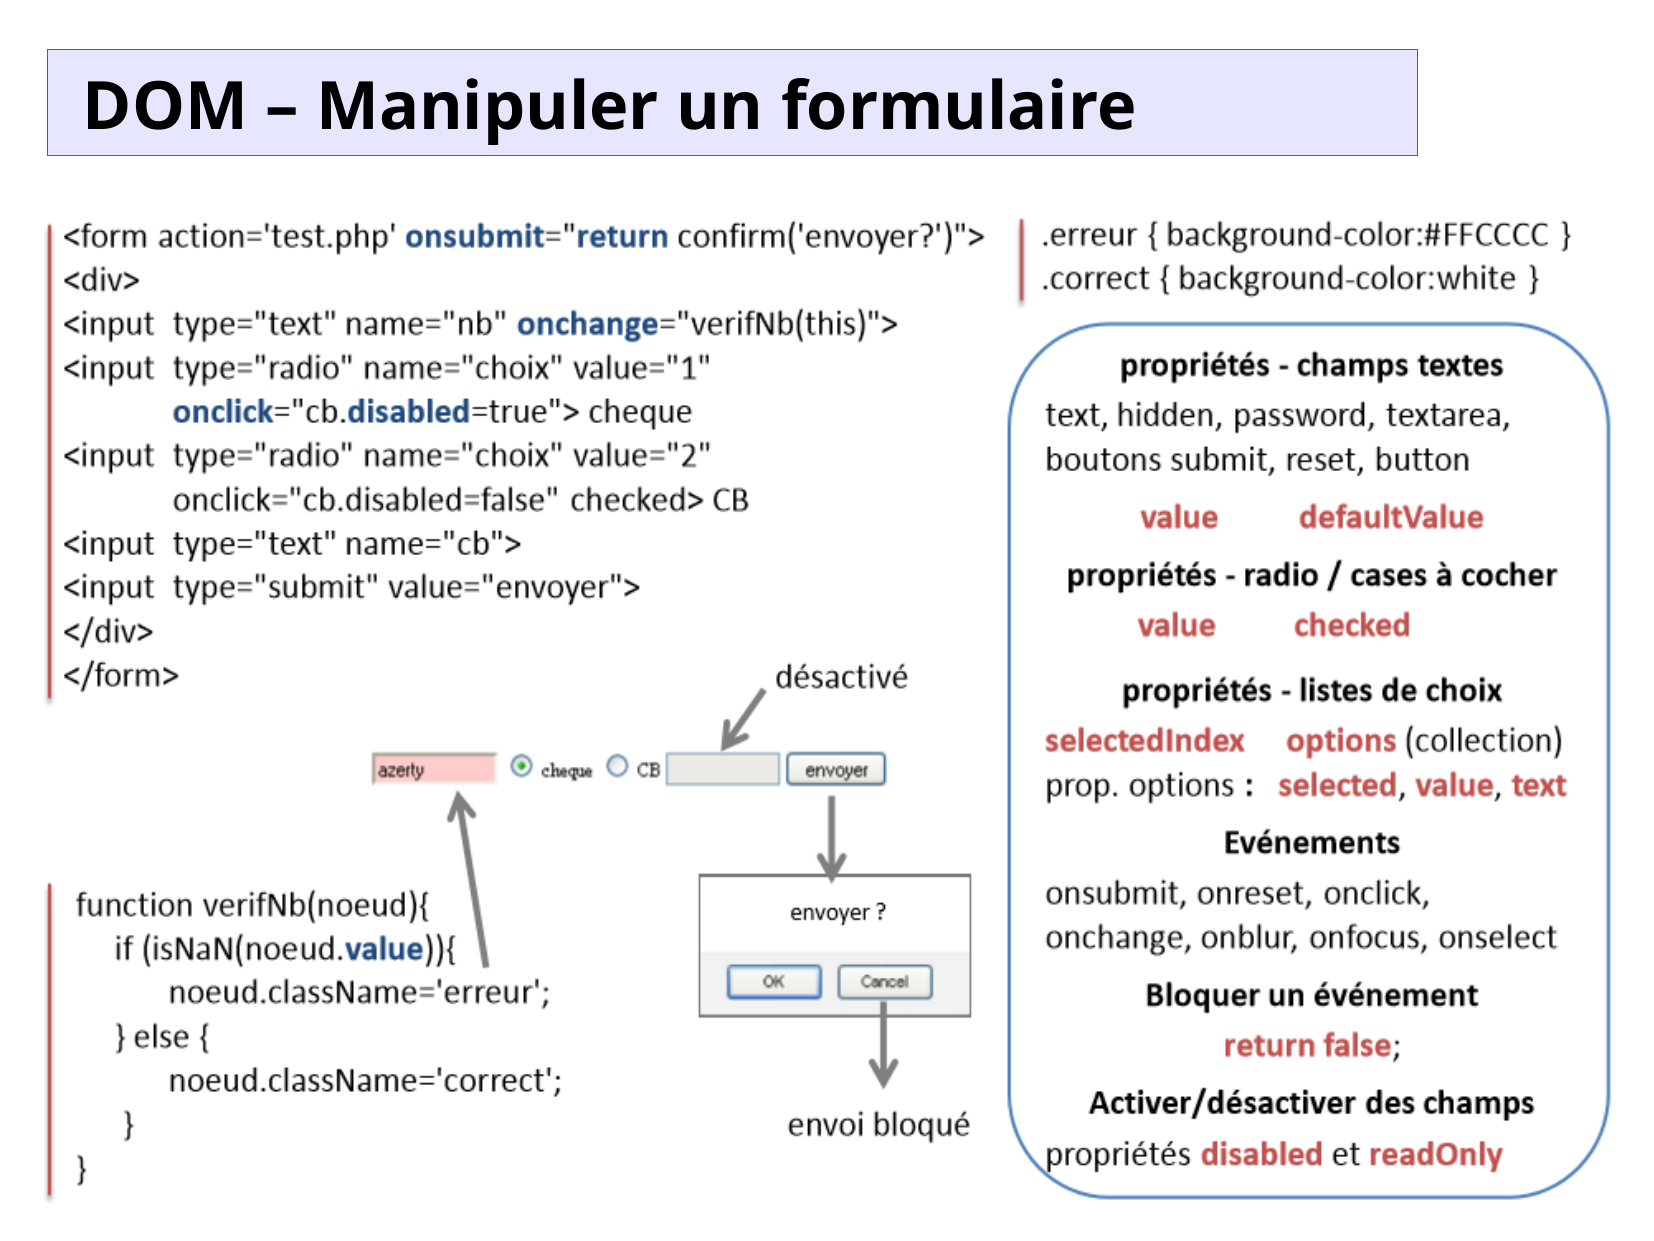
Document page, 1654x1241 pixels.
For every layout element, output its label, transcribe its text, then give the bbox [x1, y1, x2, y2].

picture [35, 200, 1619, 1205]
title DOM – Manipuler un formulaire [82, 0, 1571, 200]
text_box [47, 49, 82, 156]
